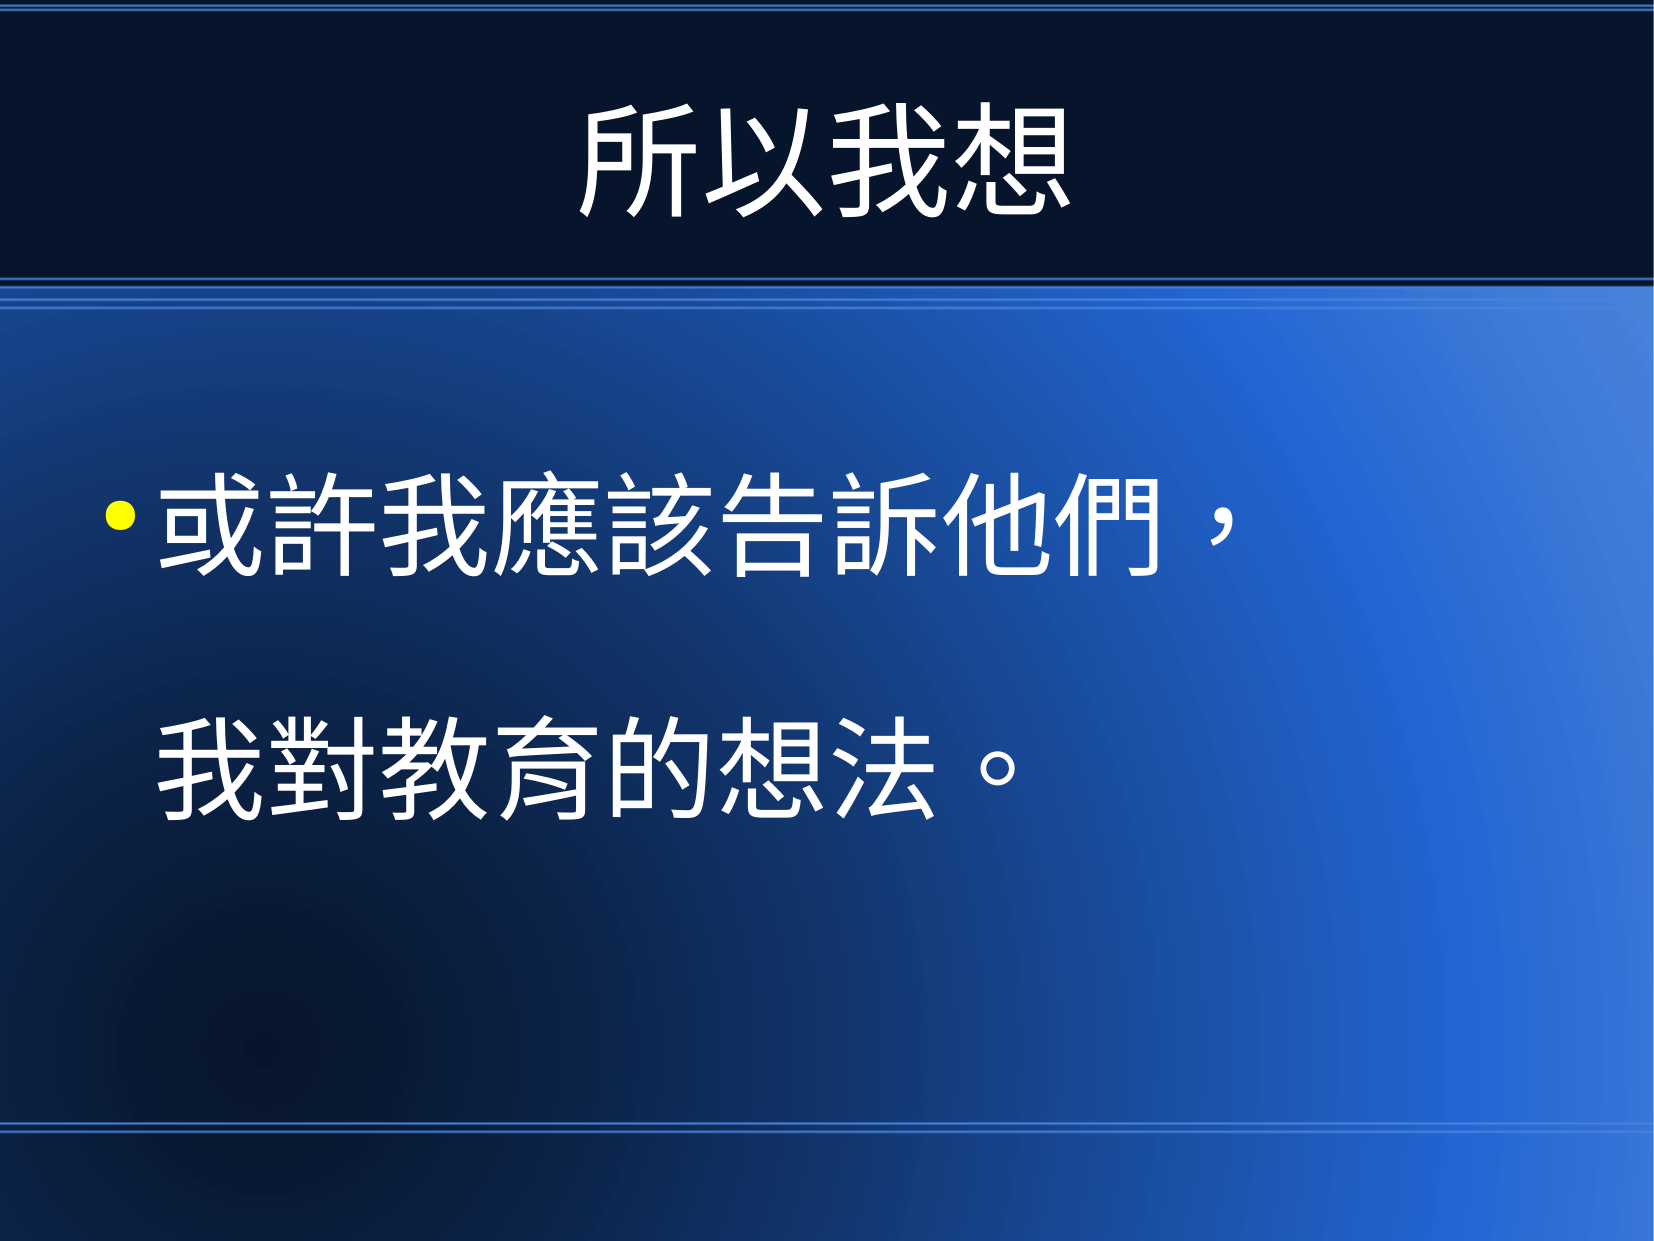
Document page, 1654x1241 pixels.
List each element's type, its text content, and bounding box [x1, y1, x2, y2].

list 或許我應該告訴他們， 我對教育的想法。 [82, 355, 1571, 1241]
title 所以我想 [82, 49, 1571, 257]
picture [0, 0, 1654, 1241]
